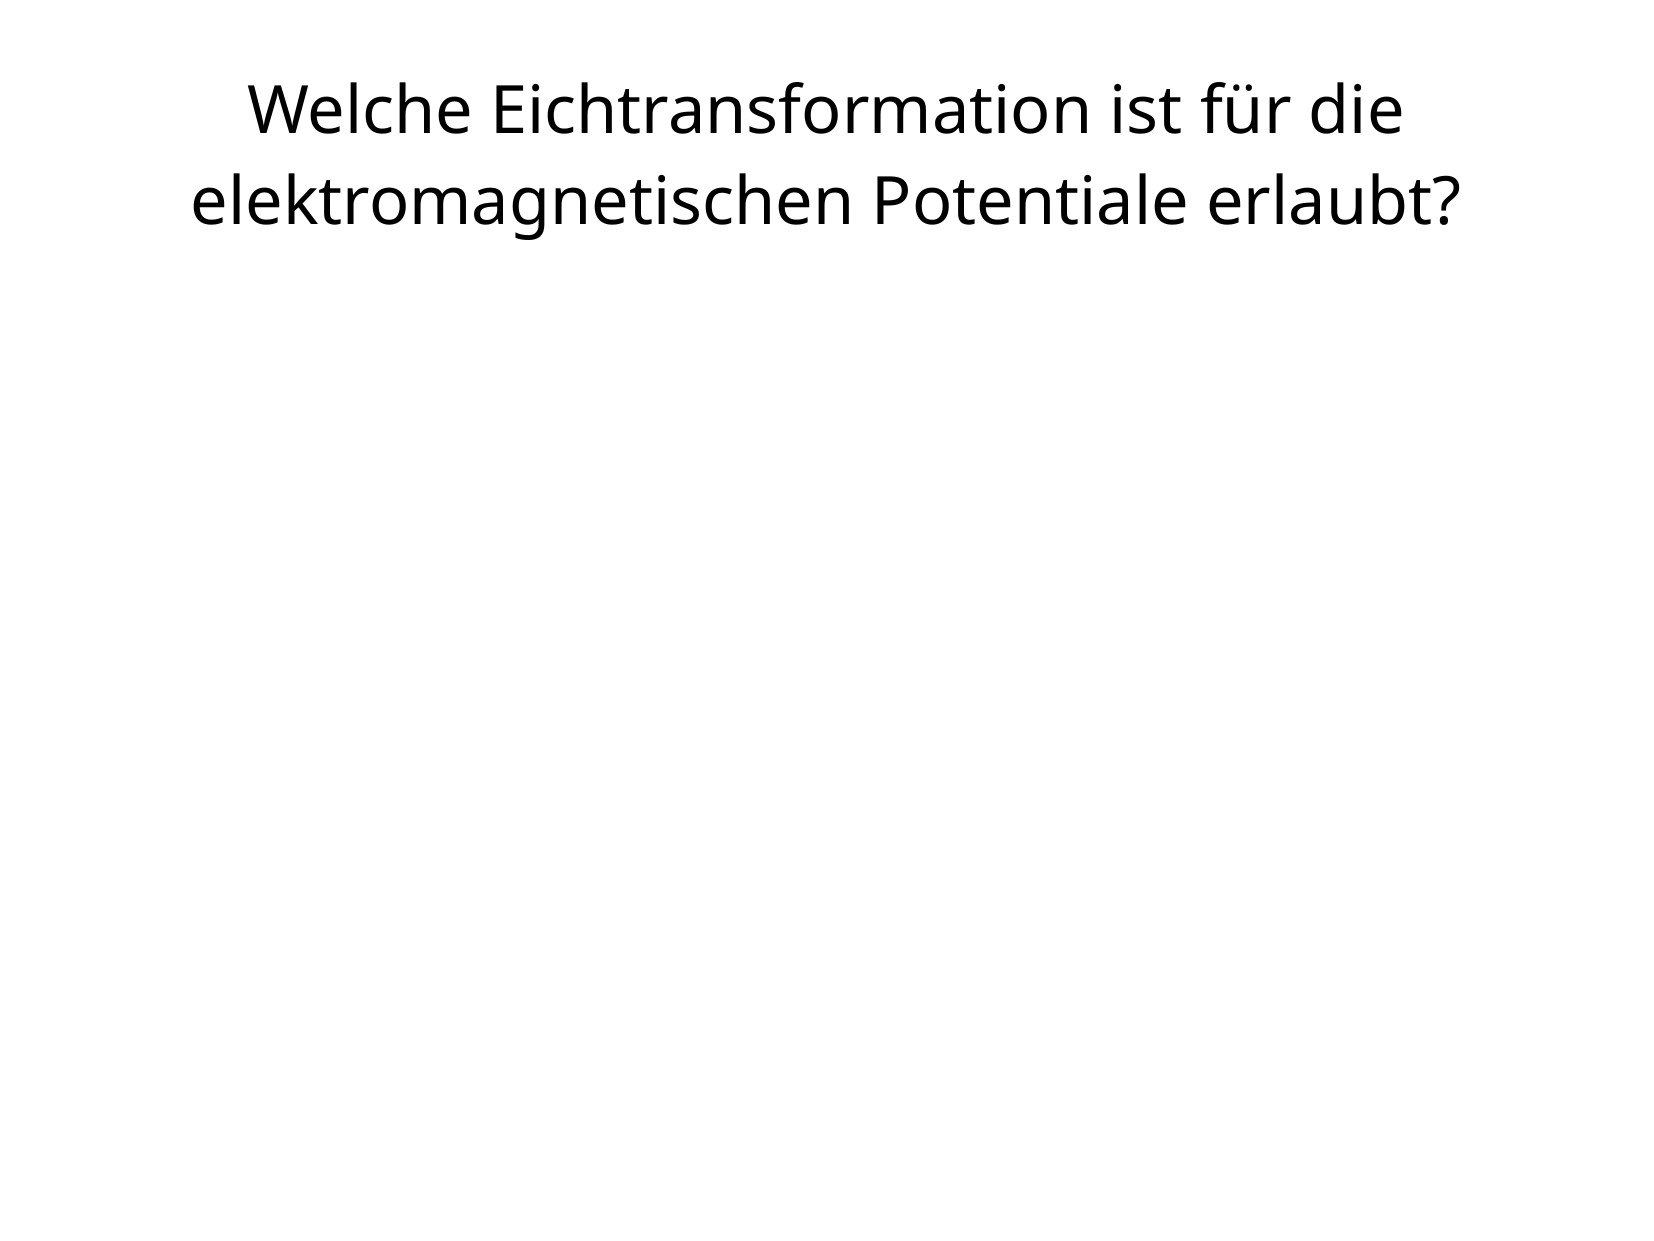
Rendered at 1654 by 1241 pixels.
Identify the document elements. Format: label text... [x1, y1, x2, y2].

title Welche Eichtransformation ist für die elektromagnetischen Potentiale erlaubt? [82, 49, 1571, 257]
